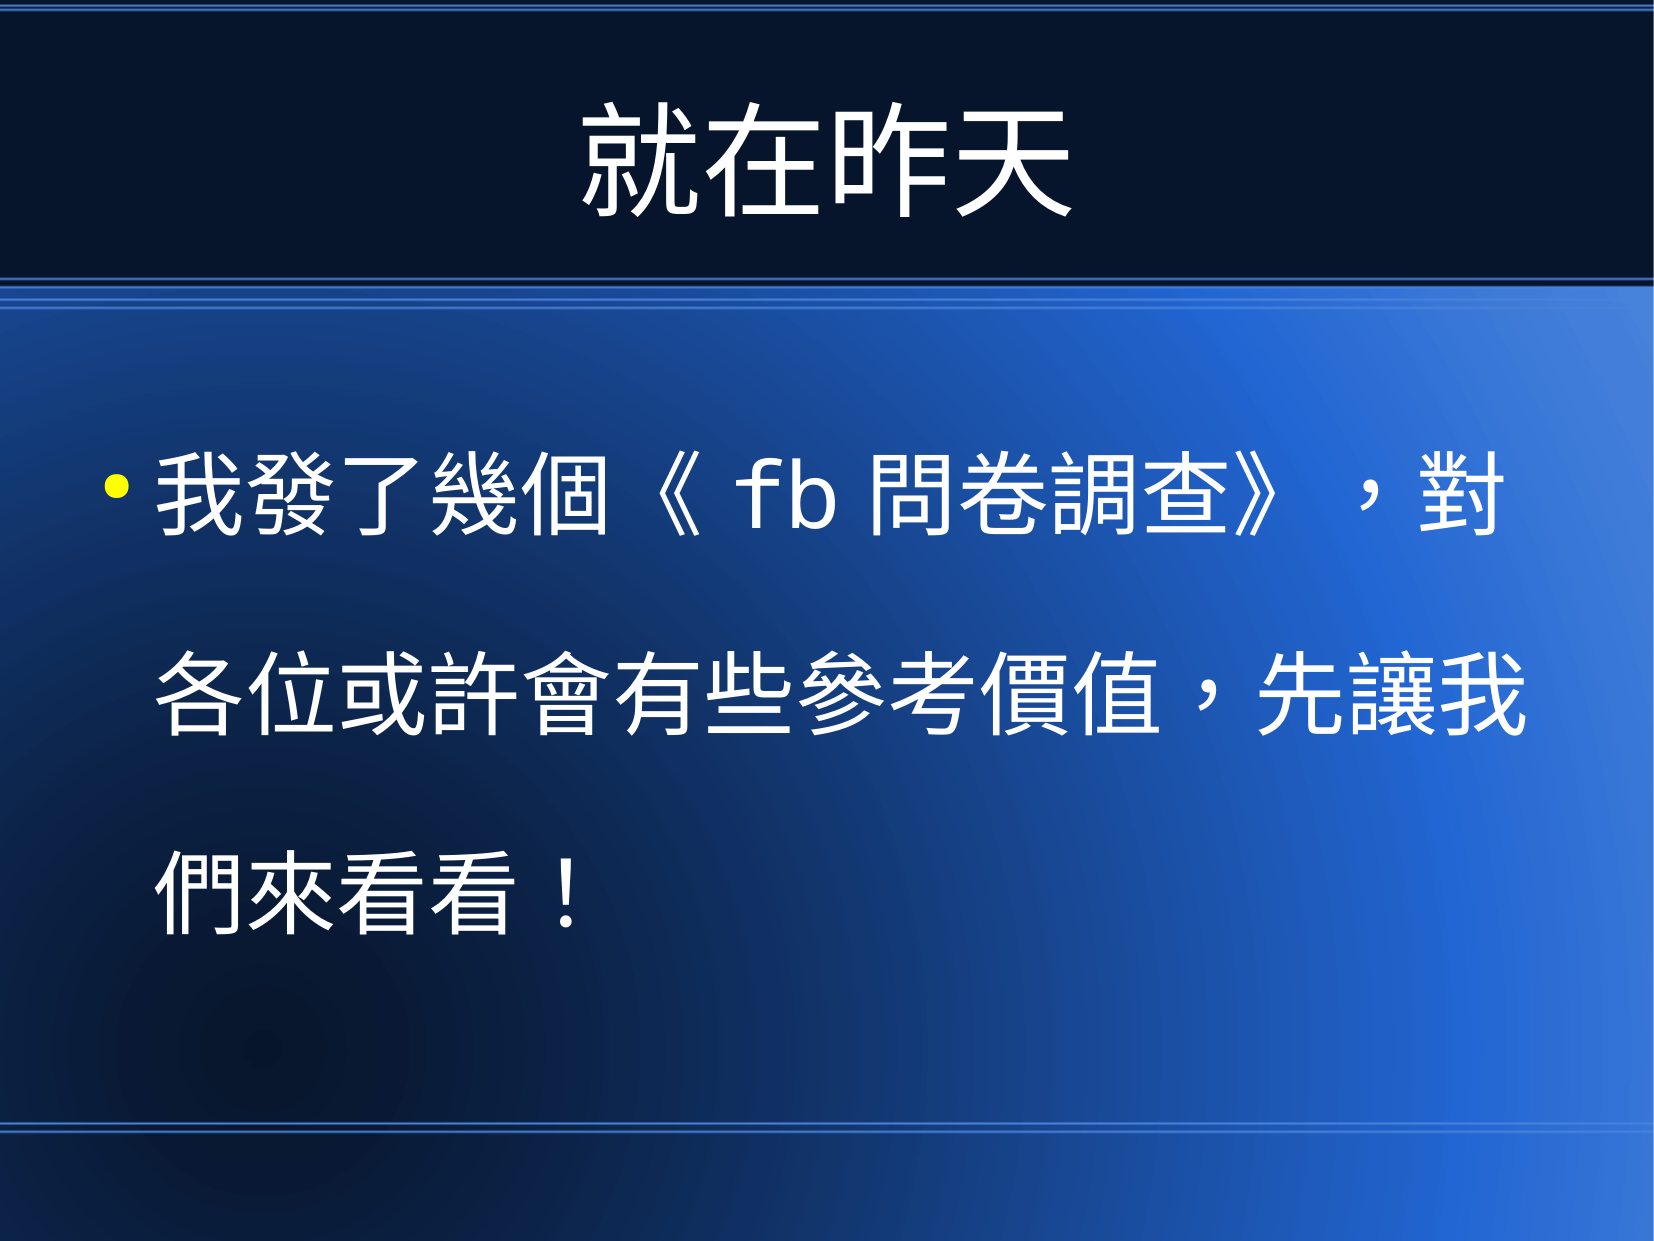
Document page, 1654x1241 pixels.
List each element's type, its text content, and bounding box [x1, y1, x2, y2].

title 就在昨天 [82, 49, 1571, 257]
picture [0, 0, 1654, 1241]
list 我發了幾個《fb問卷調查》，對各位或許會有些參考價值，先讓我們來看看！ [82, 355, 1571, 1241]
